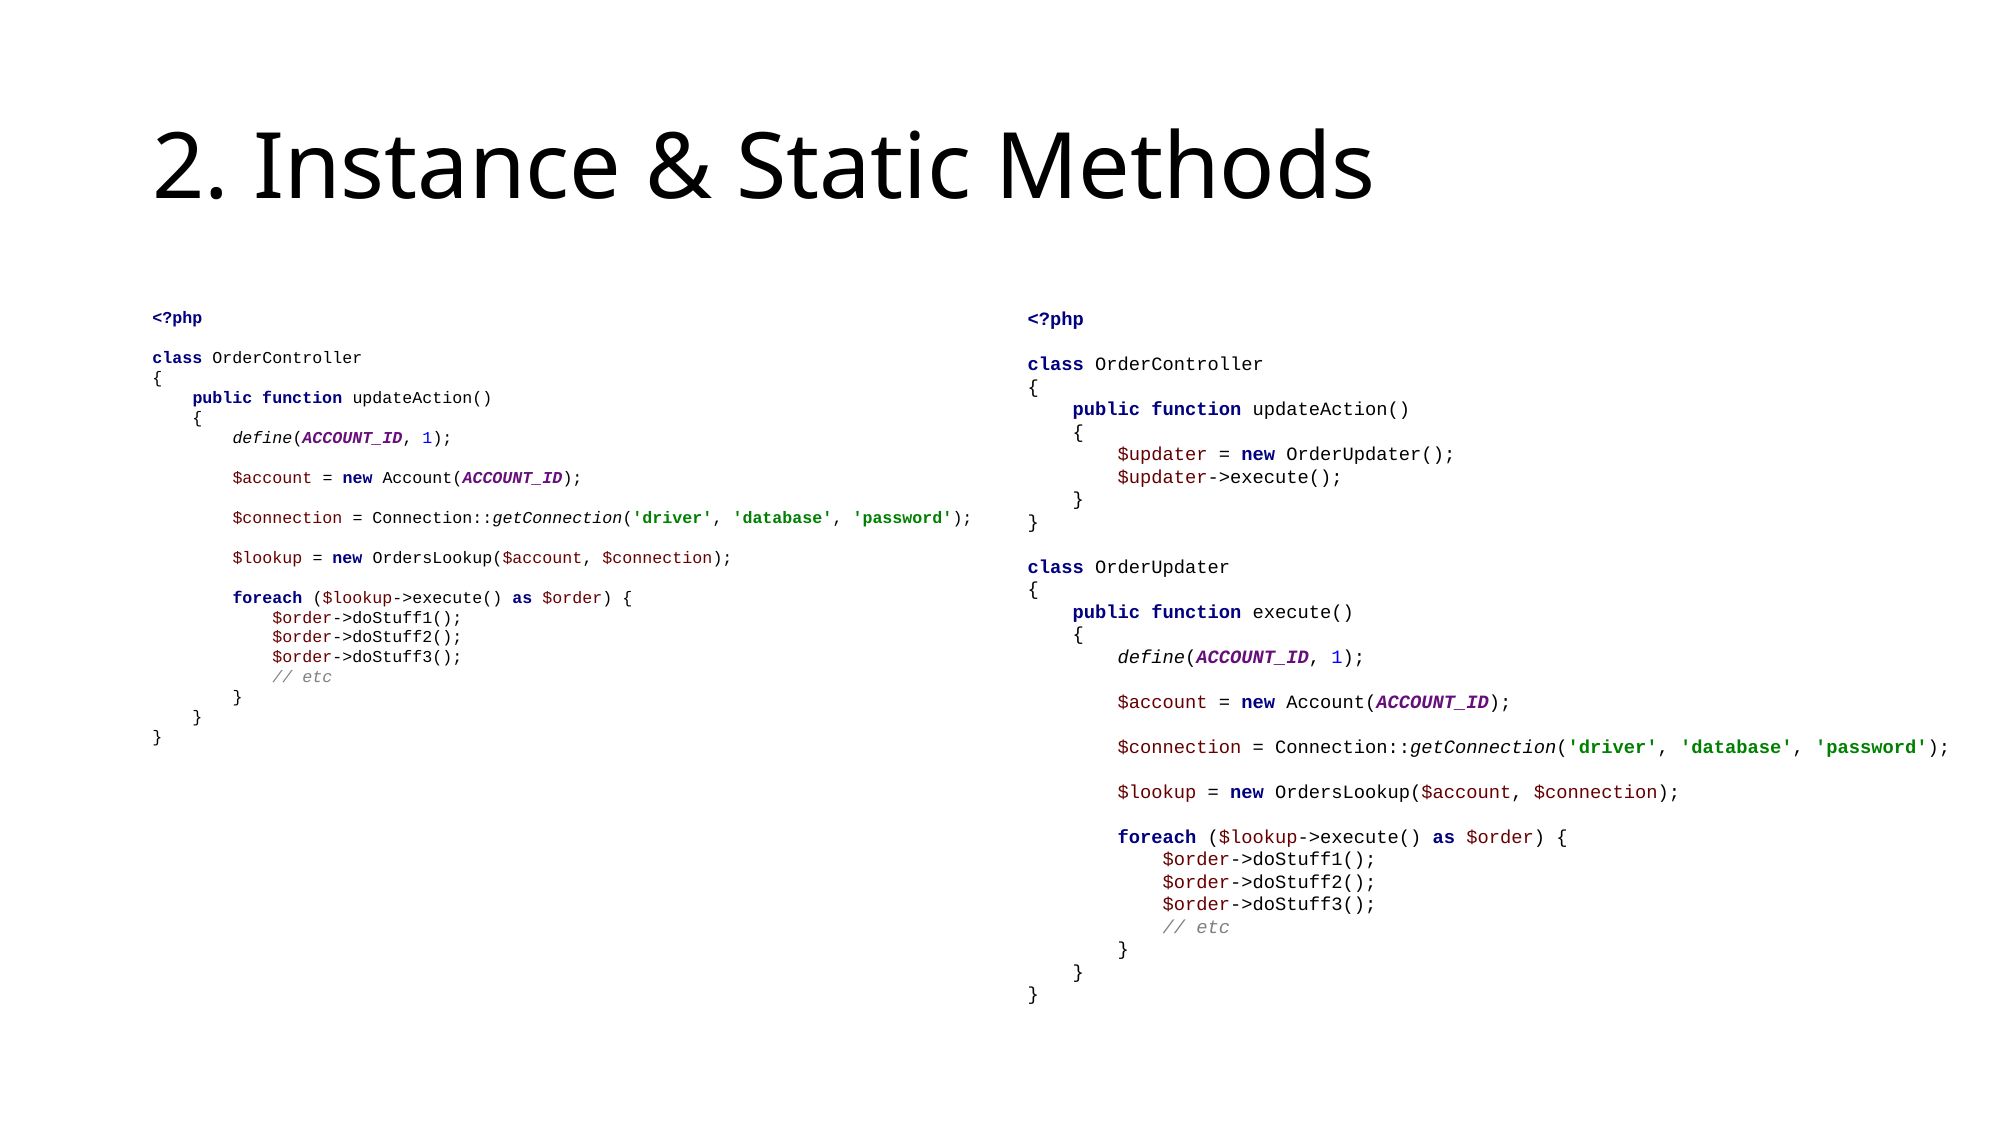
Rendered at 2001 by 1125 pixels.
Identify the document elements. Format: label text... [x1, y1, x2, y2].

list <?php class OrderController { public function updateAction() { define(ACCOUNT_ID, 1); $account = new Account(ACCOUNT_ID); $connection = Connection::getConnection('driver', 'database', 'password'); $lookup = new OrdersLookup($account, $connection); foreach ($lookup->execute() as $order) { $order->doStuff1(); $order->doStuff2(); $order->doStuff3(); // etc } } } [137, 299, 988, 780]
list <?php class OrderController { public function updateAction() { $updater = new OrderUpdater(); $updater->execute(); } } class OrderUpdater { public function execute() { define(ACCOUNT_ID, 1); $account = new Account(ACCOUNT_ID); $connection = Connection::getConnection('driver', 'database', 'password'); $lookup = new OrdersLookup($account, $connection); foreach ($lookup->execute() as $order) { $order->doStuff1(); $order->doStuff2(); $order->doStuff3(); // etc } } } [1012, 299, 1970, 1042]
title 2. Instance & Static Methods [137, 59, 1863, 278]
